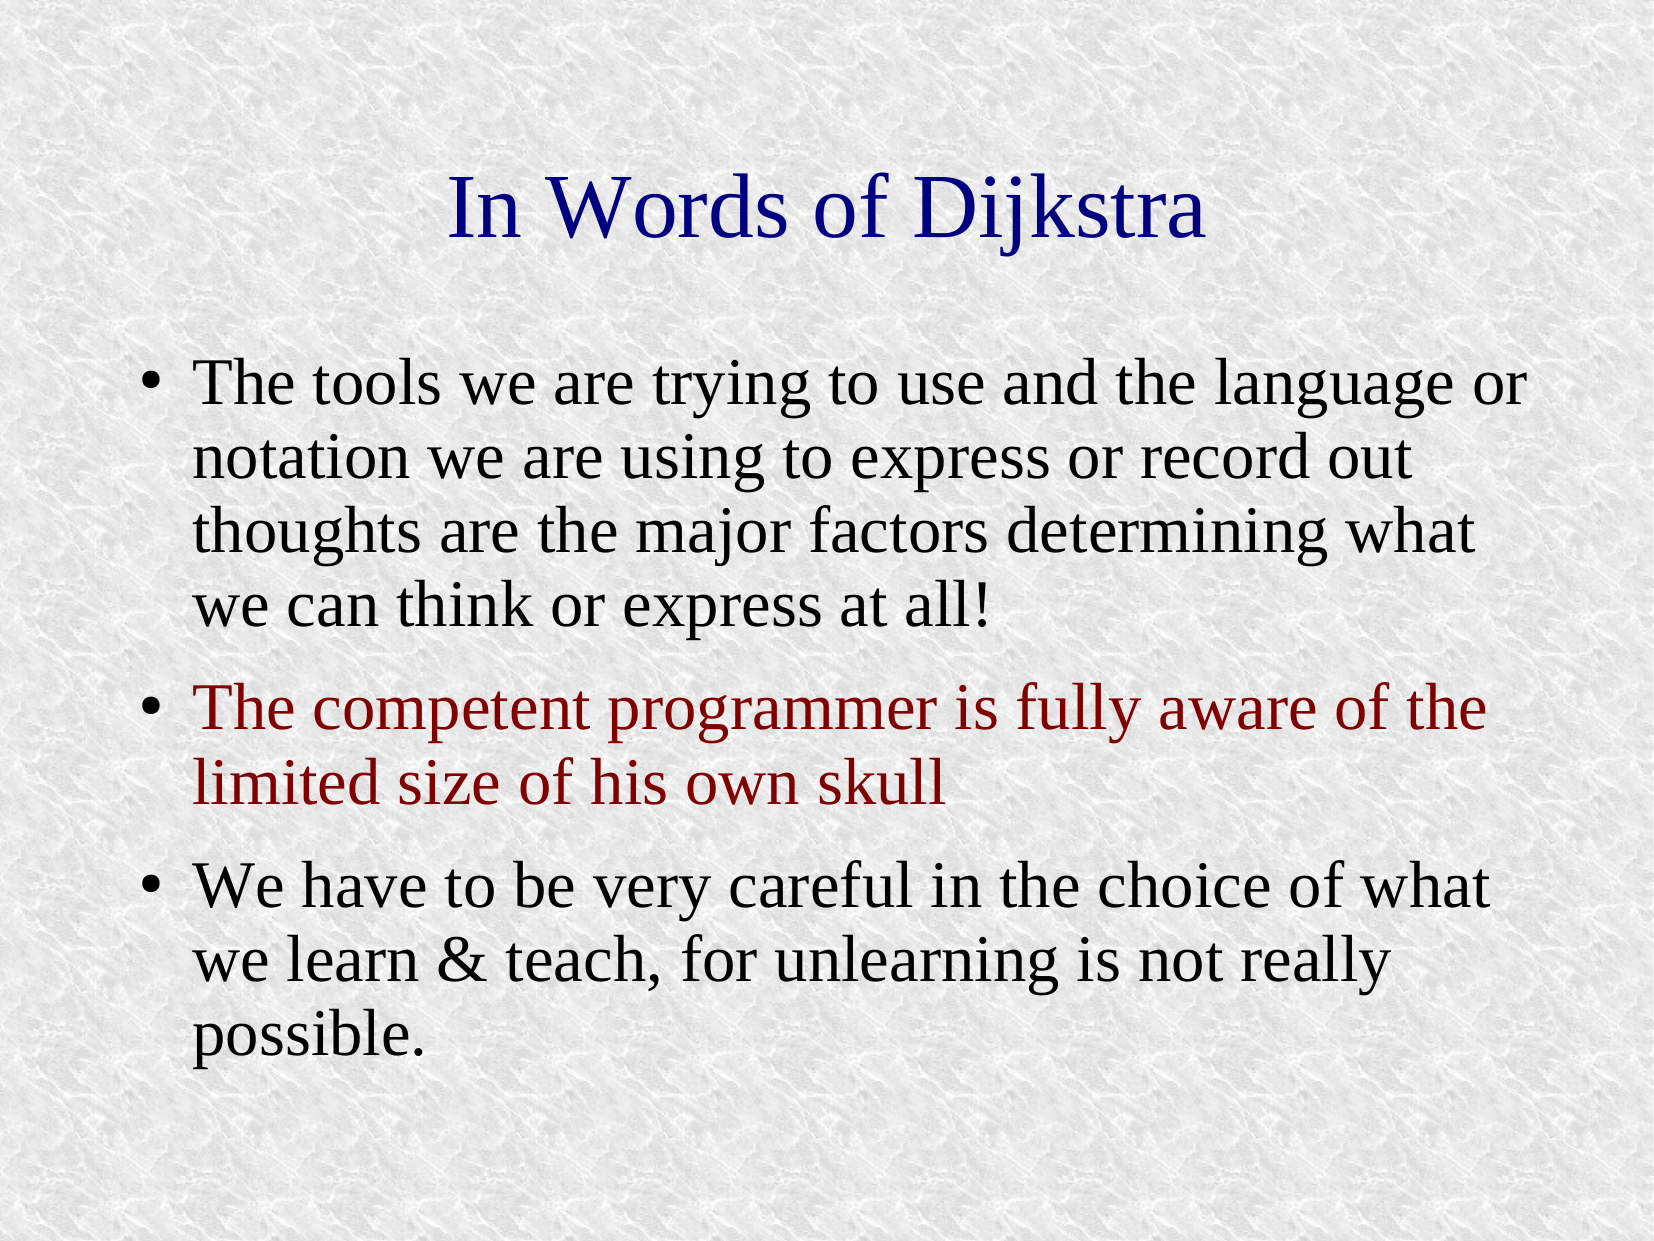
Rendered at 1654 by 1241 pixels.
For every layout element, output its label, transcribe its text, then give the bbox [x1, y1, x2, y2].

picture [0, 0, 1654, 1241]
list The tools we are trying to use and the language or notation we are using to express or record out thoughts are the major factors determining what we can think or express at all! The competent programmer is fully aware of the limited size of his own skull We have to be very careful in the choice of what we learn & teach, for unlearning is not really possible. [121, 344, 1534, 1157]
title In Words of Dijkstra [121, 102, 1534, 311]
